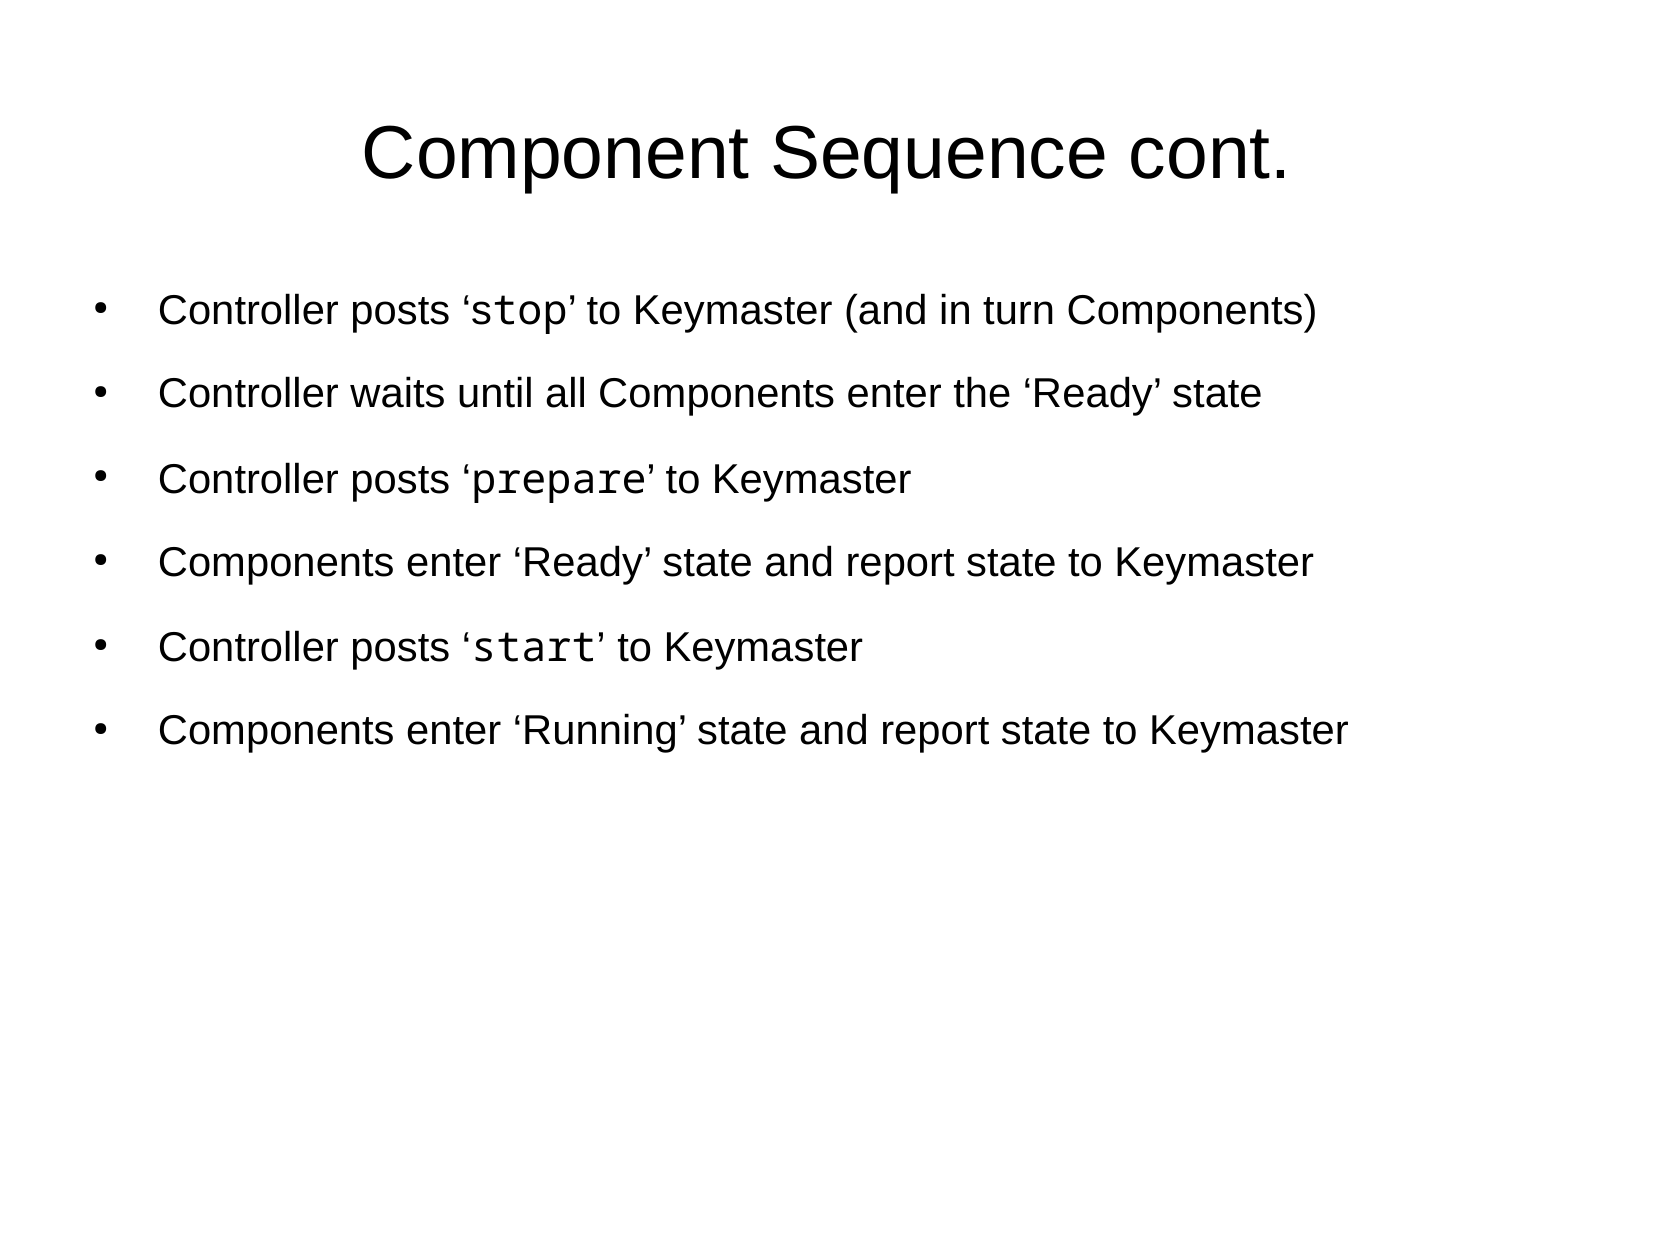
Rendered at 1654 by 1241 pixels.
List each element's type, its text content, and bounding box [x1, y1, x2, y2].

list Controller posts ‘stop’ to Keymaster (and in turn Components) Controller waits until all Components enter the ‘Ready’ state Controller posts ‘prepare’ to Keymaster Components enter ‘Ready’ state and report state to Keymaster Controller posts ‘start’ to Keymaster Components enter ‘Running’ state and report state to Keymaster [75, 280, 1564, 1000]
title Component Sequence cont. [82, 49, 1571, 257]
